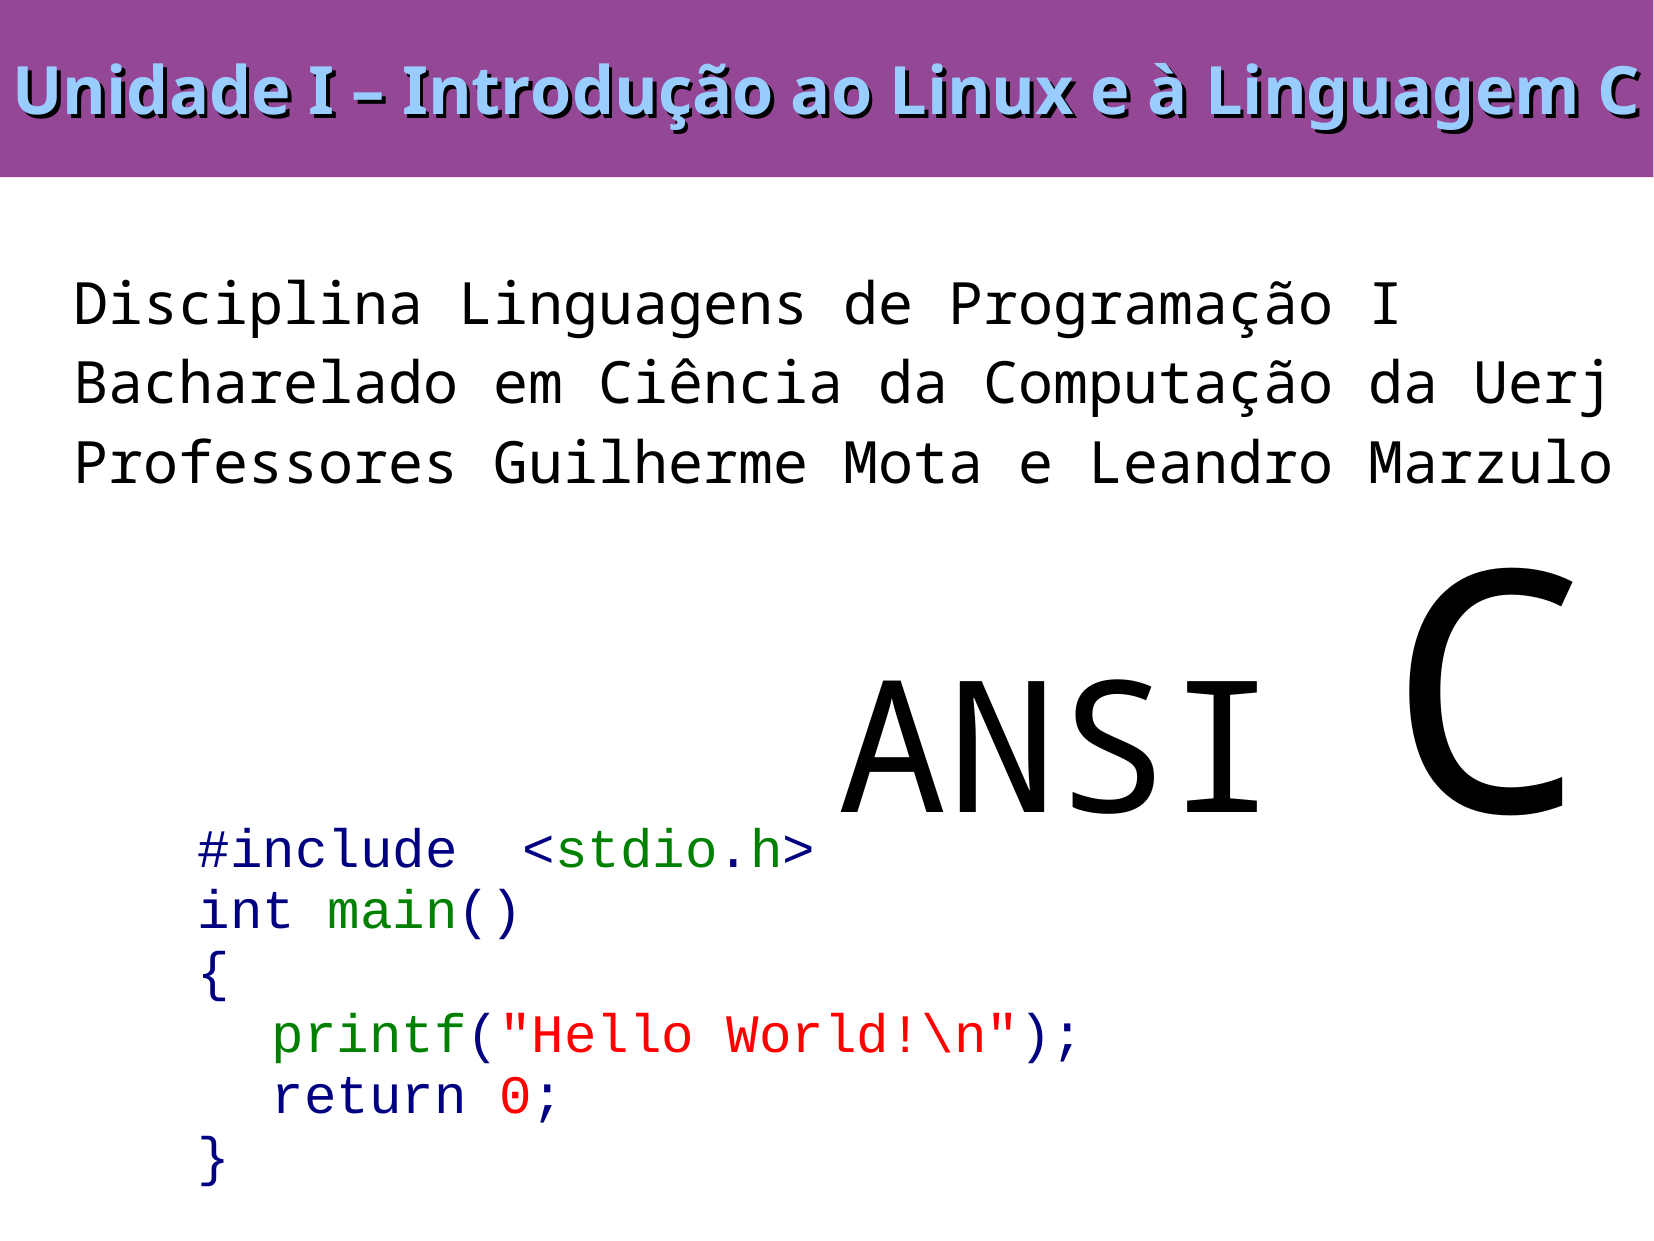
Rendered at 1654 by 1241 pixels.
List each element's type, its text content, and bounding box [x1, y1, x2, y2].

text_box Disciplina Linguagens de Programação I Bacharelado em Ciência da Computação da Uerj Professores Guilherme Mota e Leandro Marzulo [59, 255, 1654, 473]
text_box ANSI C [822, 473, 1608, 850]
title Unidade I – Introdução ao Linux e à Linguagem C [0, 0, 1654, 178]
text_box #include <stdio.h> int main() { printf("Hello World!\n"); return 0; } [183, 814, 1188, 1224]
